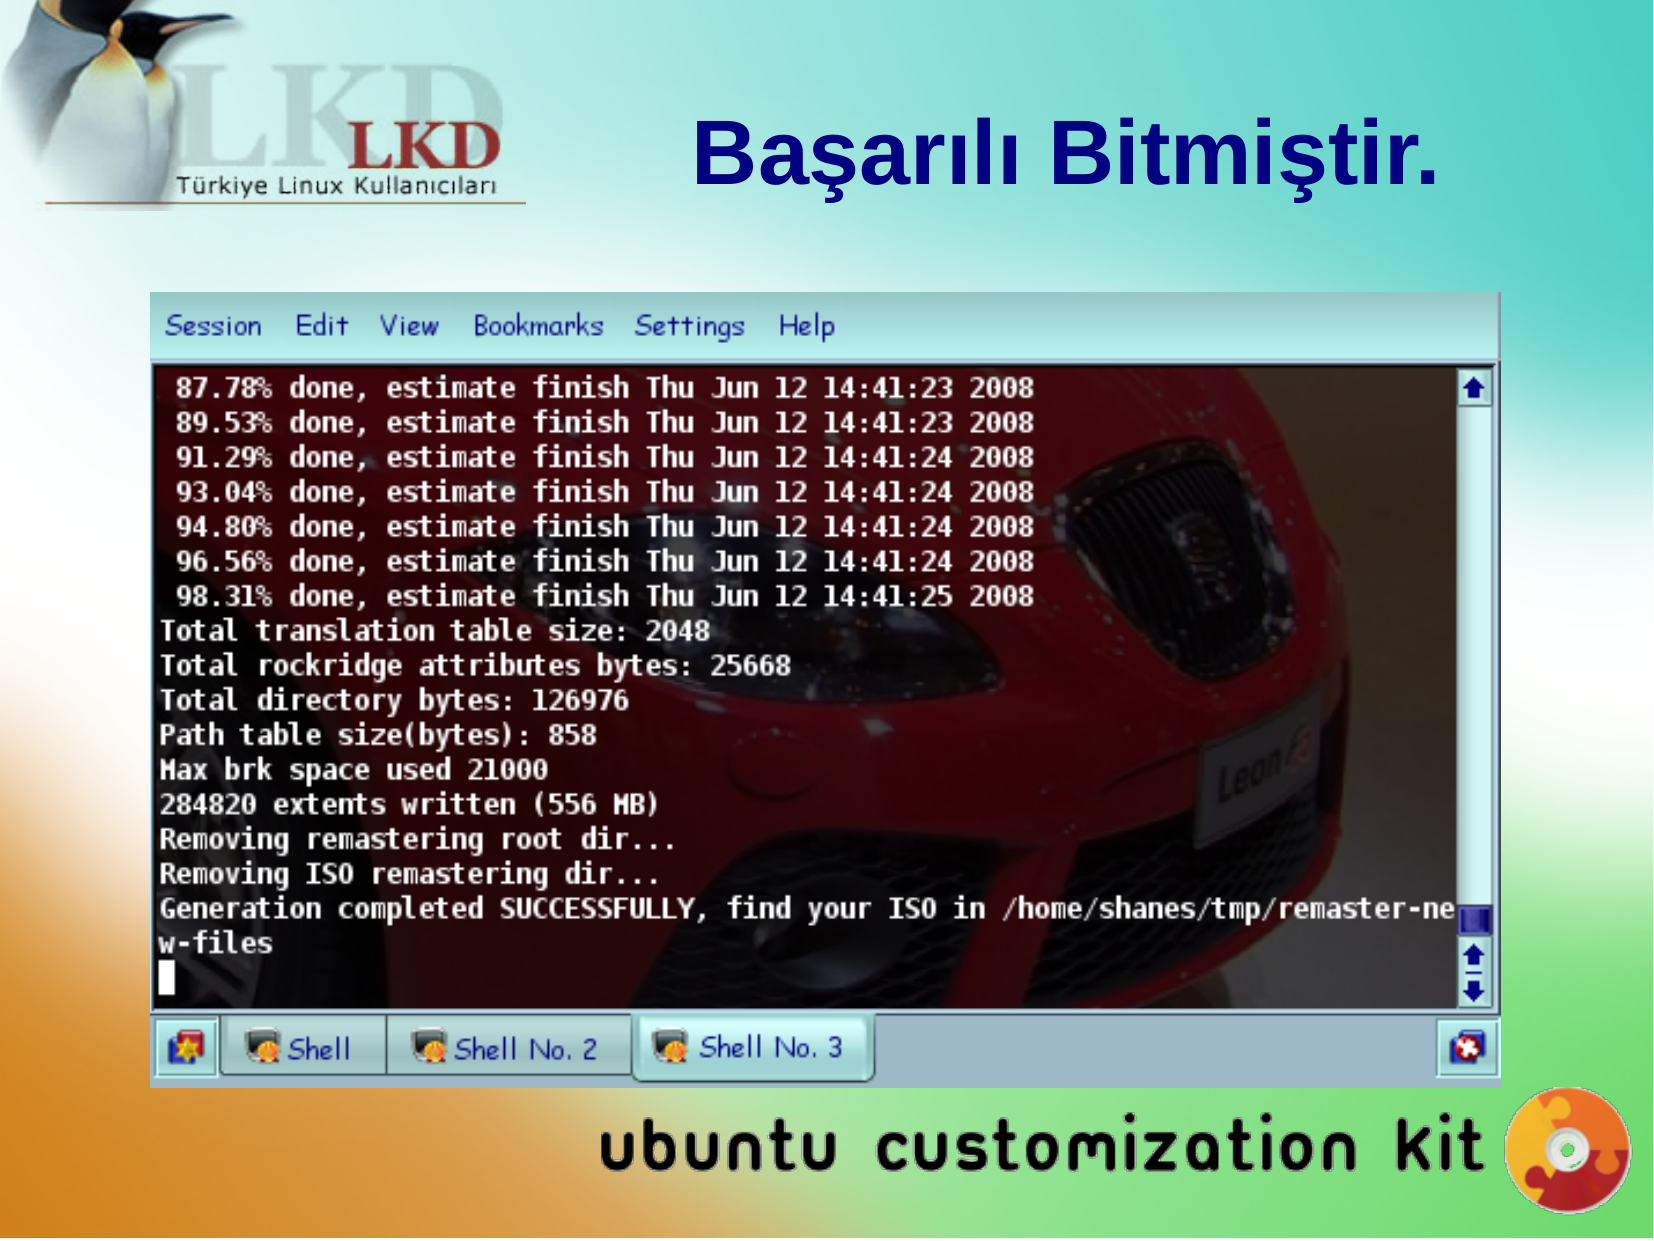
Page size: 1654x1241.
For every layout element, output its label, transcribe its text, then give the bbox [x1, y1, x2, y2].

title Başarılı Bitmiştir. [562, 56, 1571, 250]
picture [0, 0, 1654, 1238]
